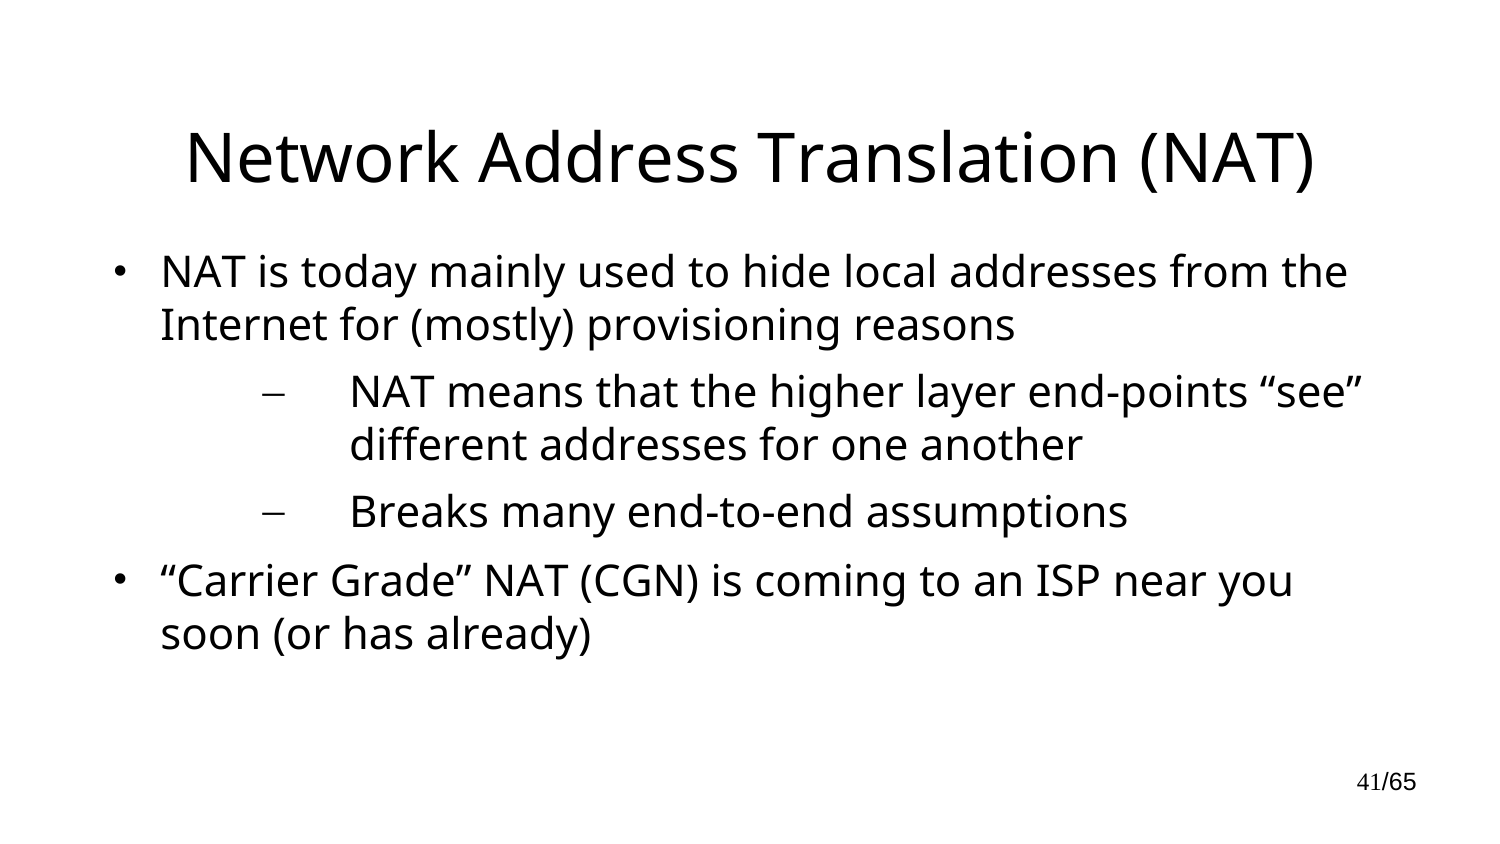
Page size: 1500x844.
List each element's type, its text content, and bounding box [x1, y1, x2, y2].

list NAT is today mainly used to hide local addresses from the Internet for (mostly) provisioning reasons NAT means that the higher layer end-points “see” different addresses for one another Breaks many end-to-end assumptions “Carrier Grade” NAT (CGN) is coming to an ISP near you soon (or has already) [112, 243, 1388, 842]
title Network Address Translation (NAT)‏ [112, 60, 1388, 231]
